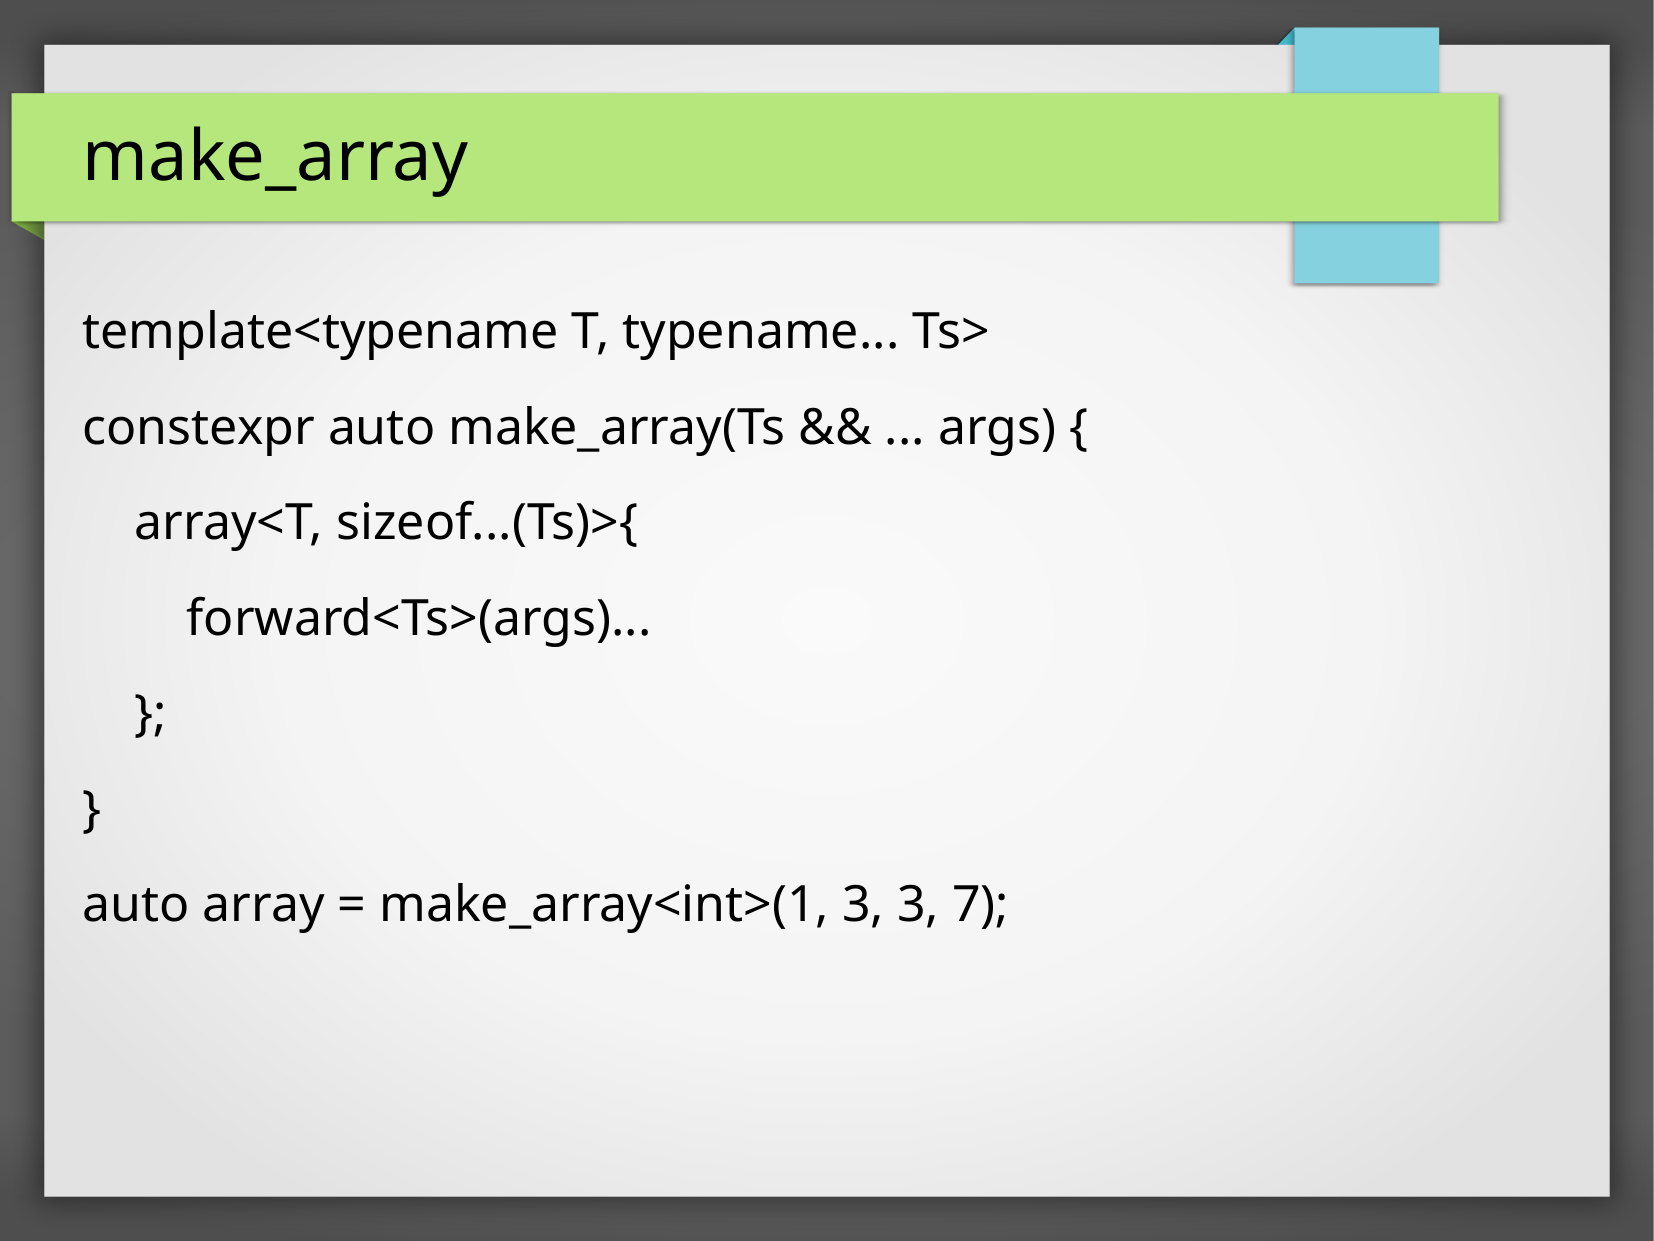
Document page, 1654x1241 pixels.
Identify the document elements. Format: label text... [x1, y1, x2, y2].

title make_array [82, 94, 1264, 213]
picture [0, 0, 1654, 1241]
list template<typename T, typename... Ts> constexpr auto make_array(Ts && ... args) { array<T, sizeof...(Ts)>{ forward<Ts>(args)... }; } auto array = make_array<int>(1, 3, 3, 7); [82, 295, 1571, 1015]
